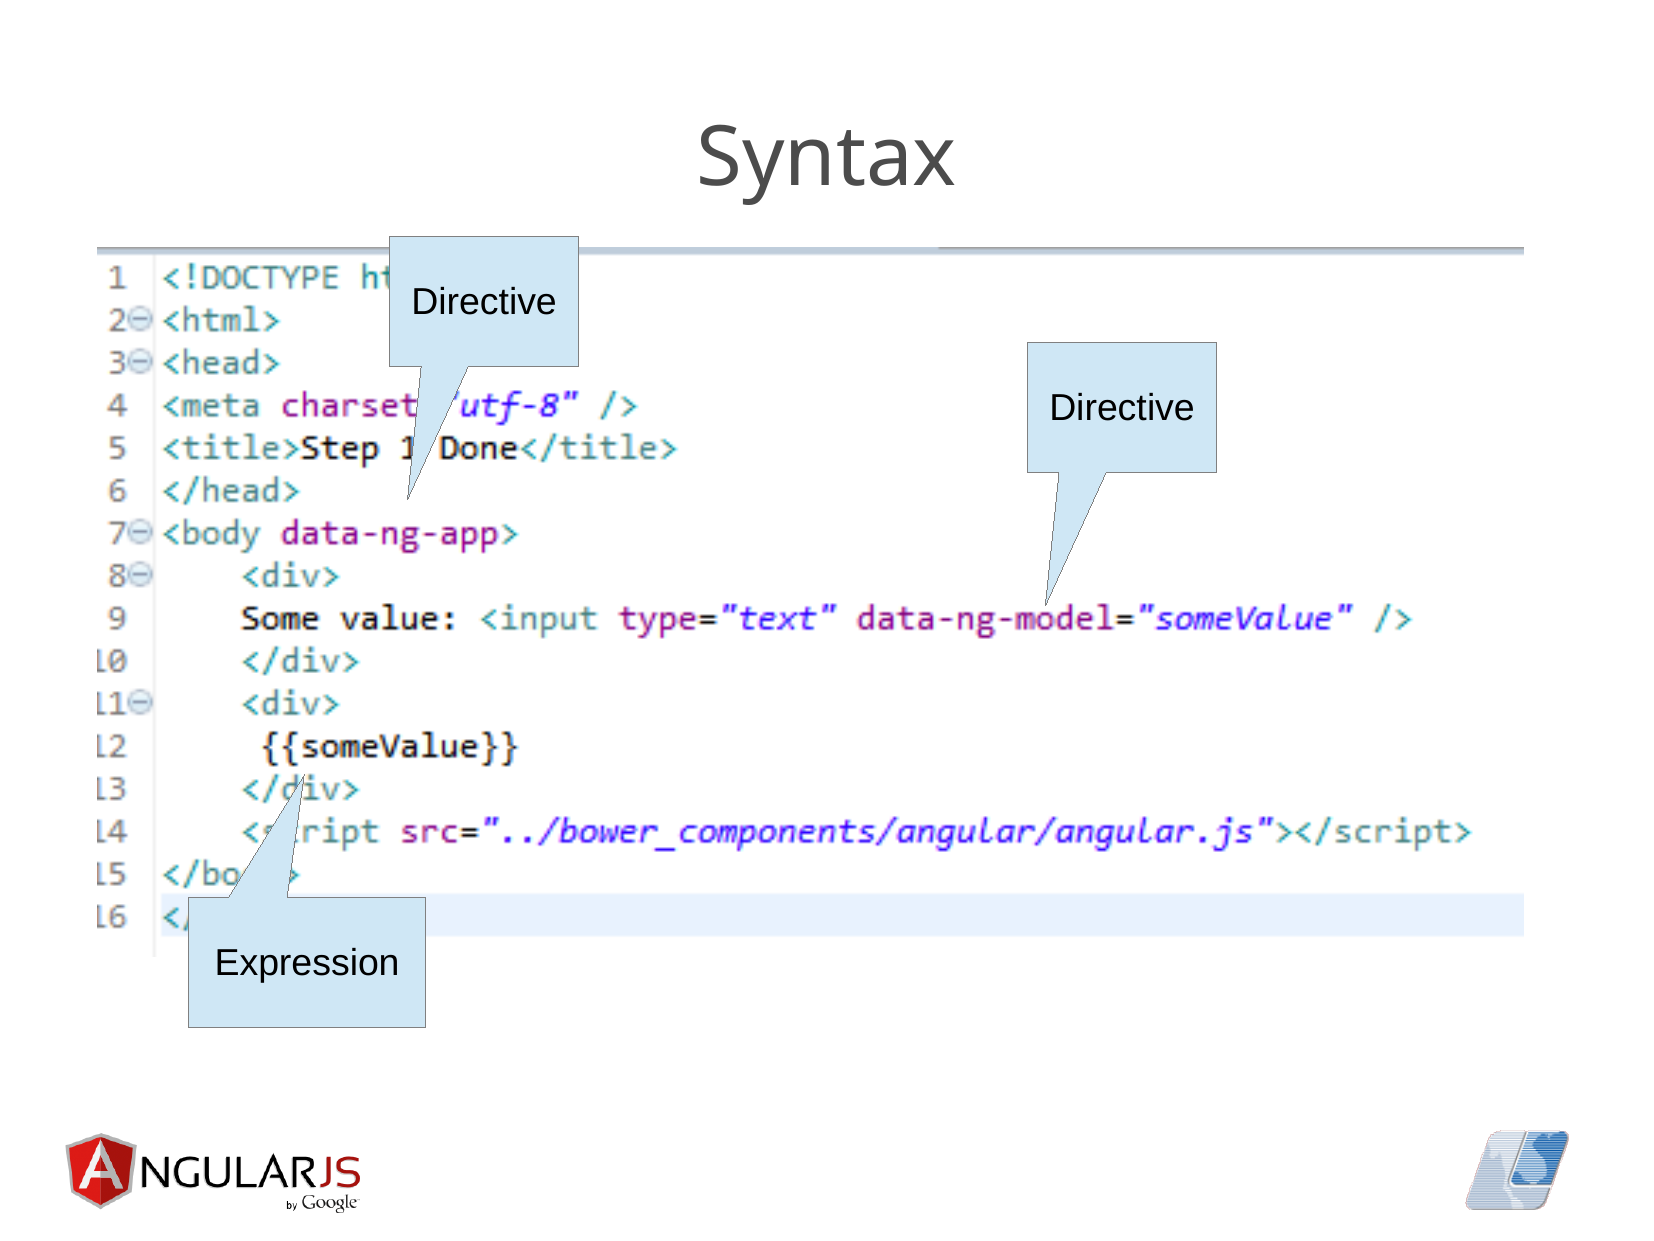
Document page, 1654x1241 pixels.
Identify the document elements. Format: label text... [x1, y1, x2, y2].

text_box Expression [188, 774, 426, 1028]
text_box Directive [389, 236, 579, 500]
title Syntax [82, 49, 1571, 257]
text_box Directive [1027, 342, 1217, 606]
picture [97, 247, 1524, 957]
picture [59, 1091, 367, 1241]
picture [1461, 1129, 1571, 1210]
